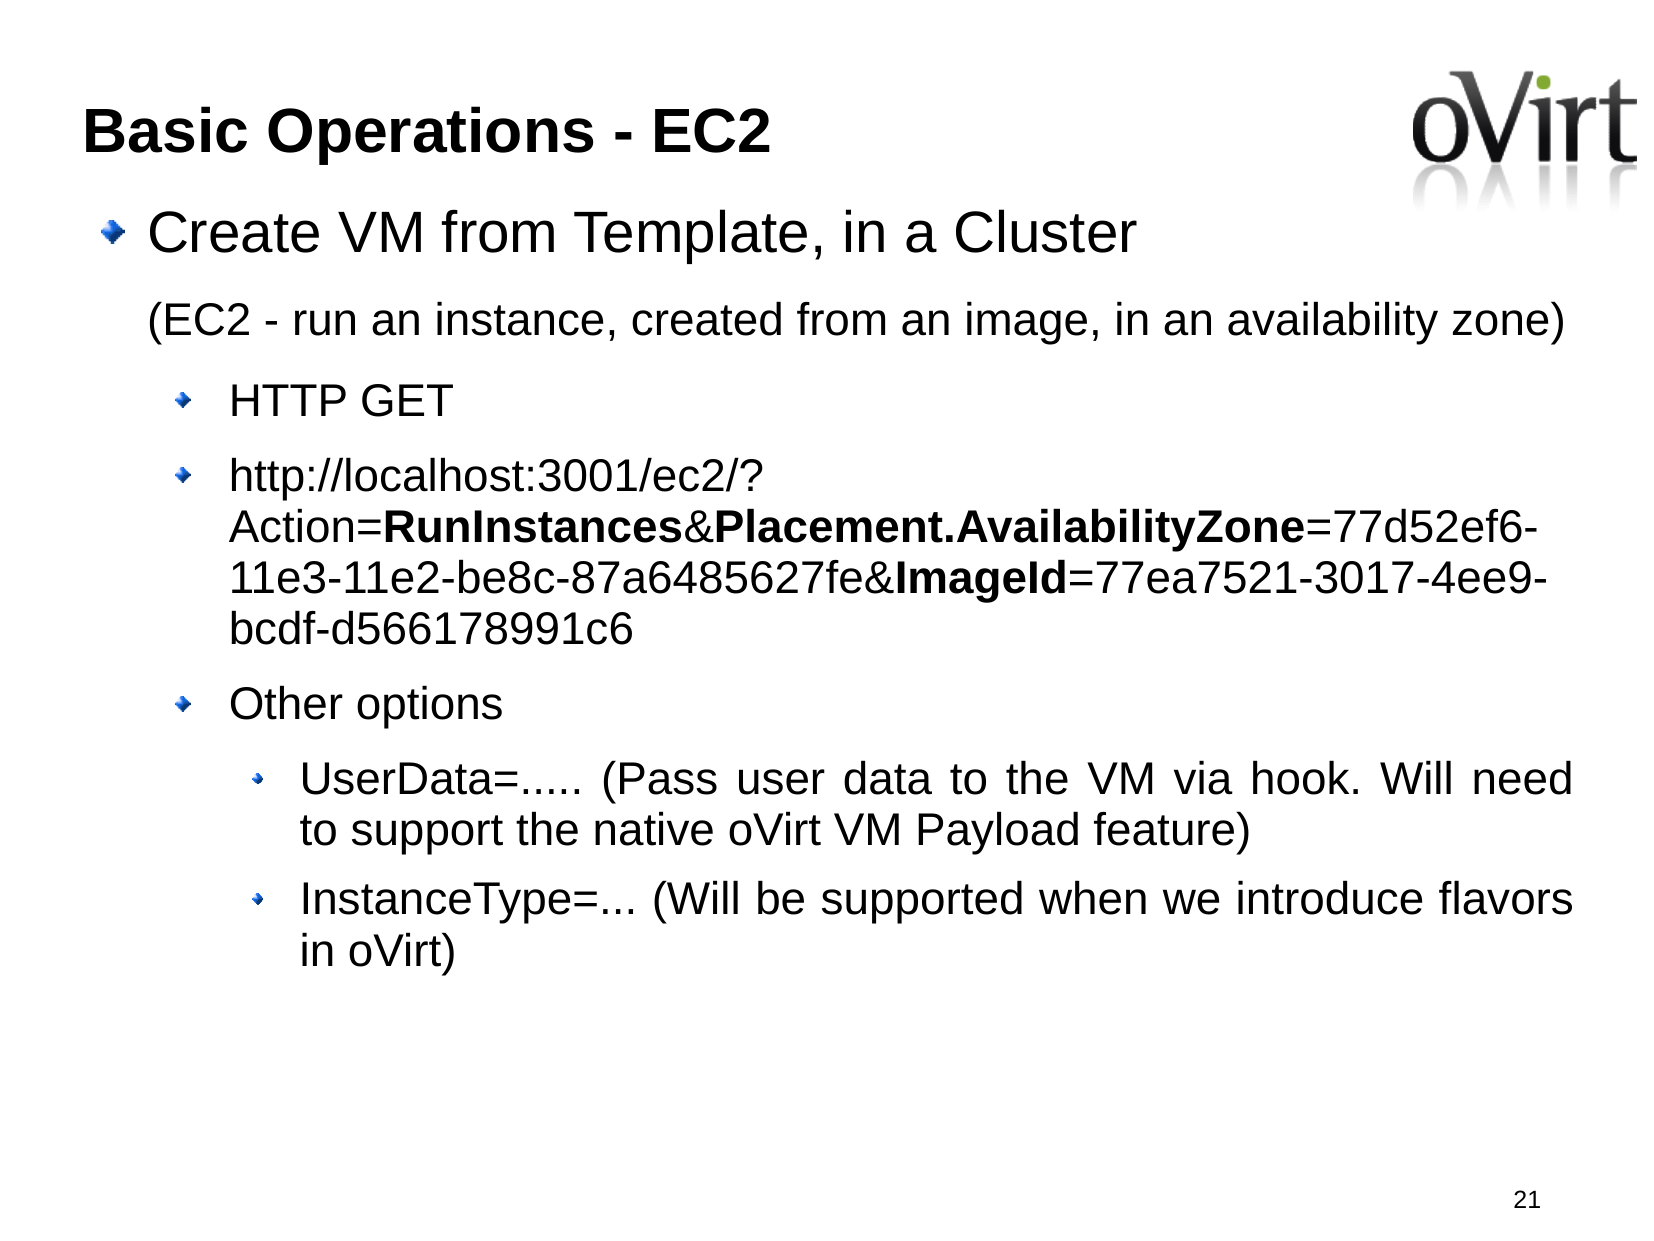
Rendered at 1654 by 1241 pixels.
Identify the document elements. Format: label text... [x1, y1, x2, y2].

title Basic Operations - EC2 [82, 37, 1303, 226]
picture [1413, 63, 1637, 212]
list Create VM from Template, in a Cluster (EC2 - run an instance, created from an image, in an availability zone) HTTP GET http://localhost:3001/ec2/?Action=RunInstances&Placement.AvailabilityZone=77d52ef6-11e3-11e2-be8c-87a6485627fe&ImageId=77ea7521-3017-4ee9-bcdf-d566178991c6 Other options UserData=..... (Pass user data to the VM via hook. Will need to support the native oVirt VM Payload feature) InstanceType=... (Will be supported when we introduce flavors in oVirt) [86, 199, 1576, 993]
